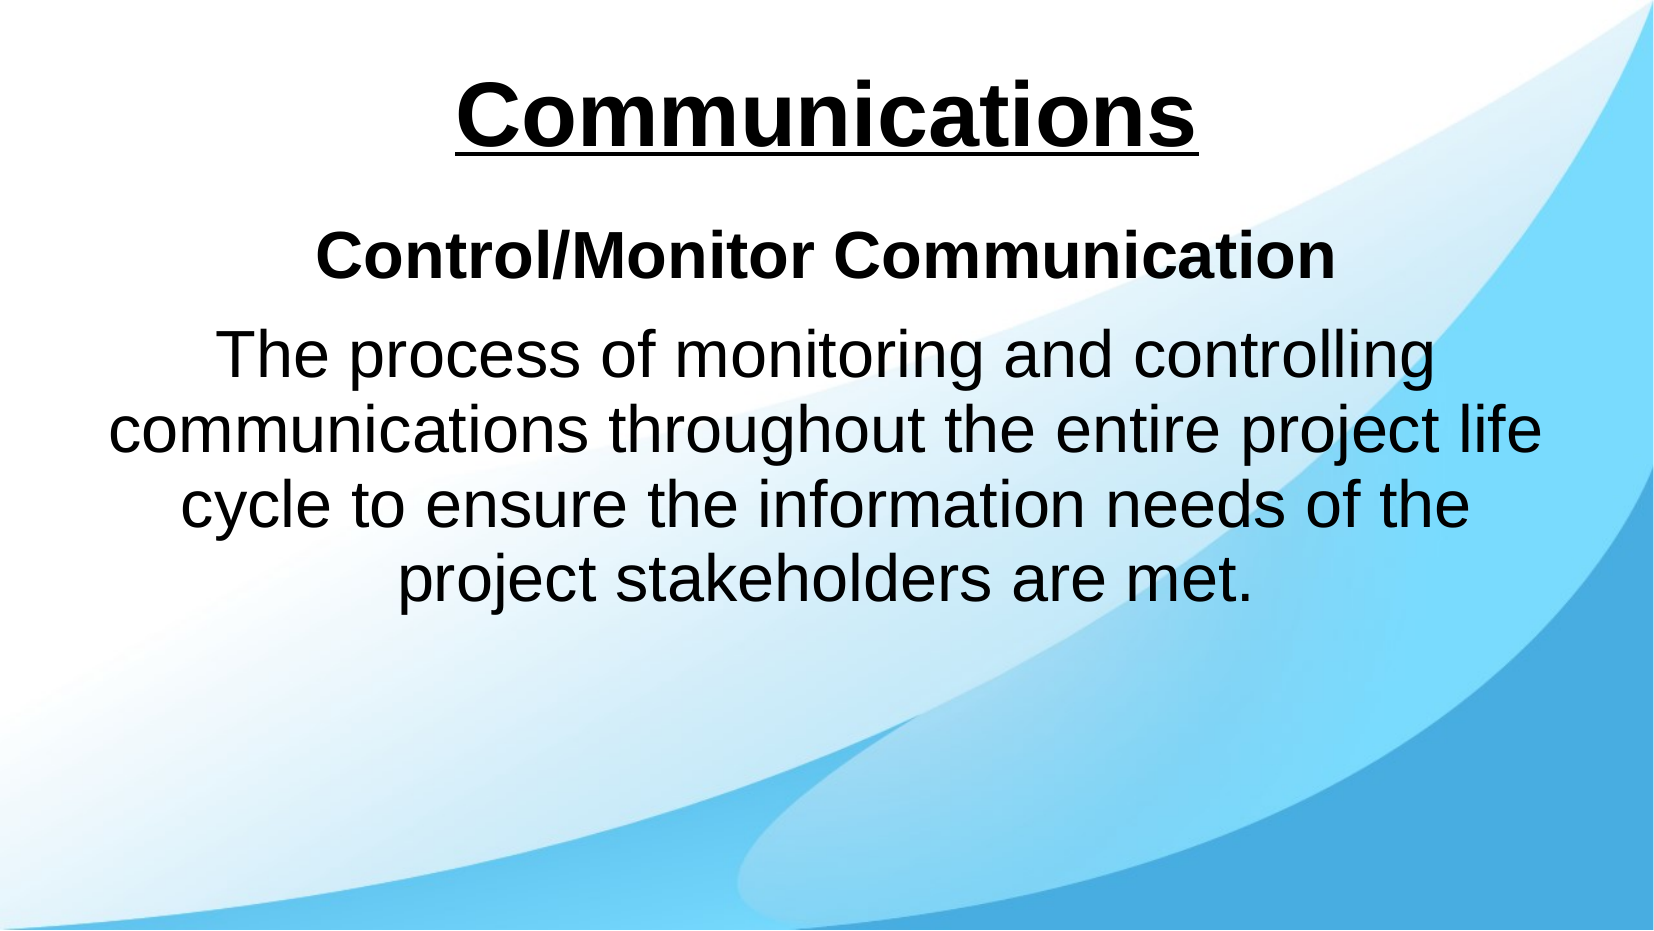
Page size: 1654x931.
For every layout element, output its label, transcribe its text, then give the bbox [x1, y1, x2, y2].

title Communications [82, 37, 1571, 193]
subtitle Control/Monitor Communication The process of monitoring and controlling communications throughout the entire project life cycle to ensure the information needs of the project stakeholders are met. [82, 217, 1571, 835]
picture [0, 0, 1654, 931]
